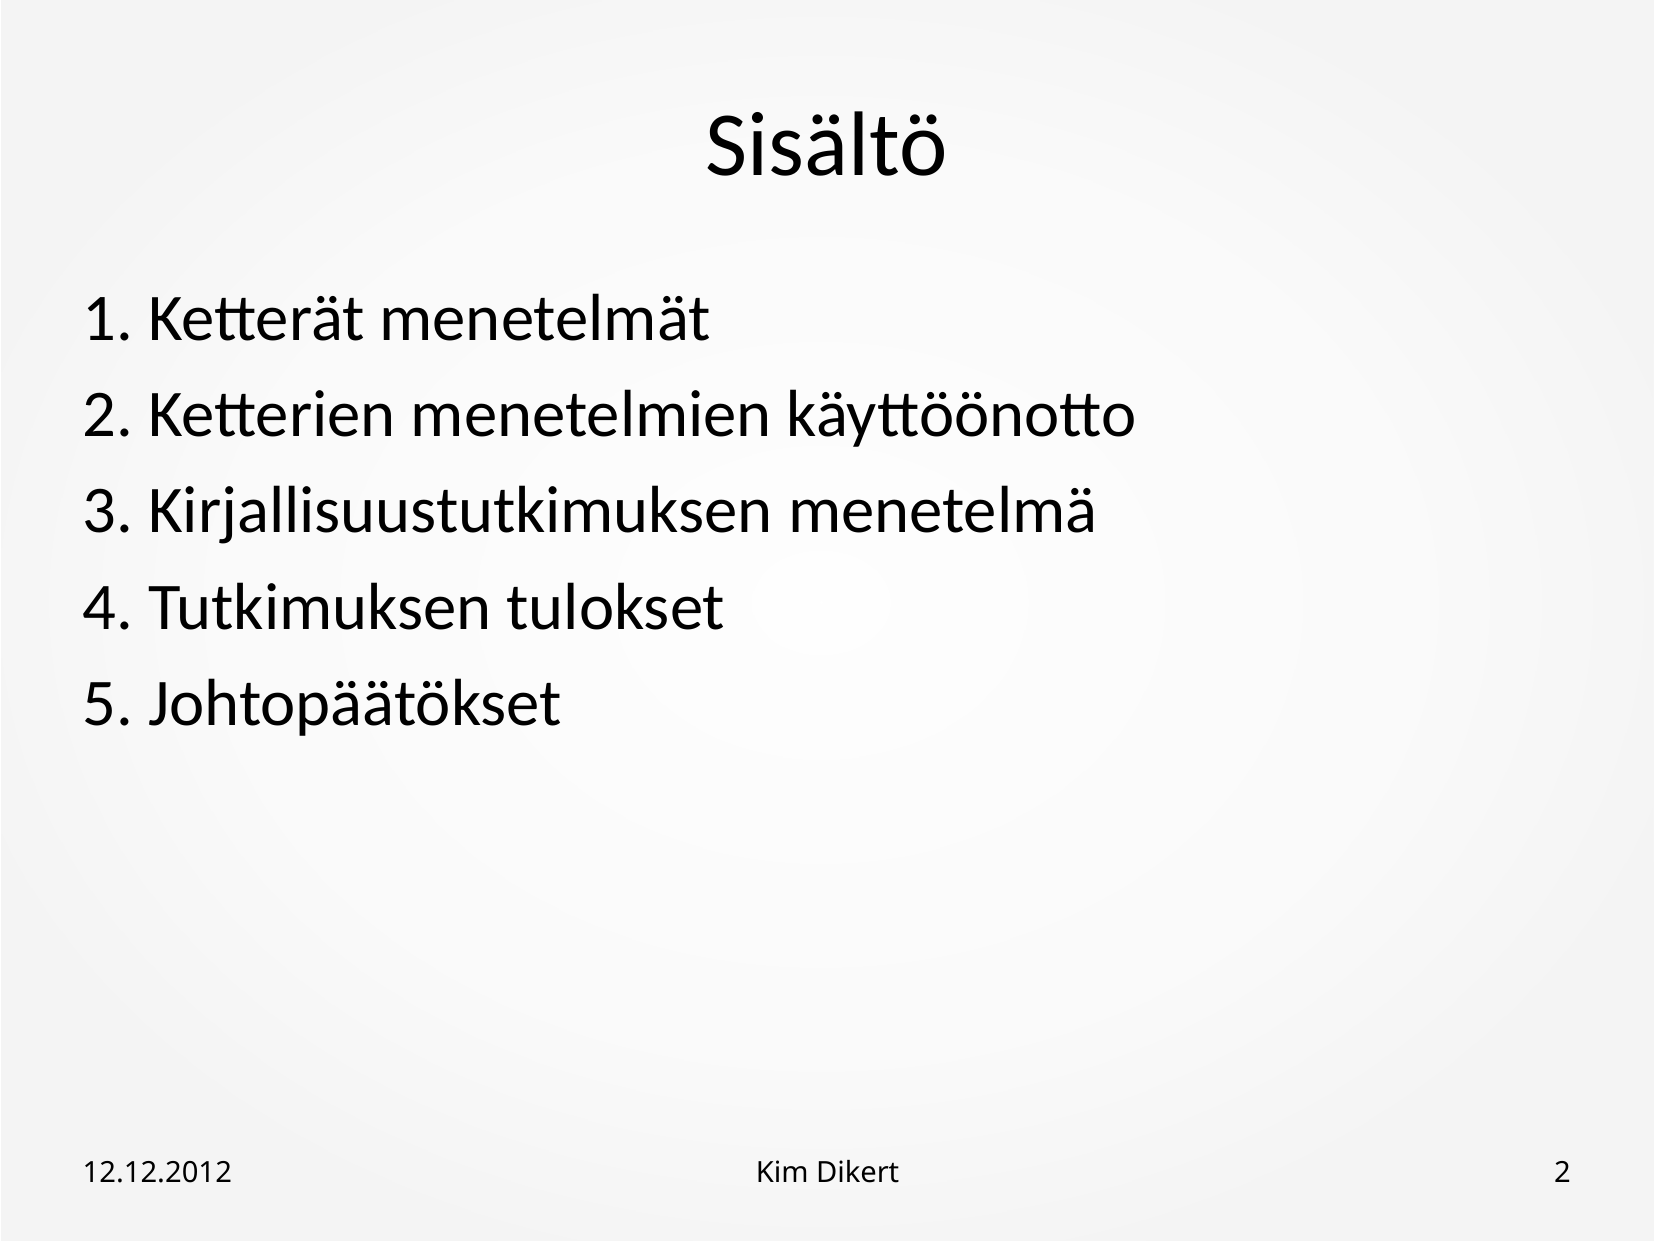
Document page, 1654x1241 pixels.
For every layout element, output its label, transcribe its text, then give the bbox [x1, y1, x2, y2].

list 1. Ketterät menetelmät 2. Ketterien menetelmien käyttöönotto 3. Kirjallisuustutkimuksen menetelmä 4. Tutkimuksen tulokset 5. Johtopäätökset [82, 290, 1571, 1109]
title Sisältö [82, 49, 1571, 257]
